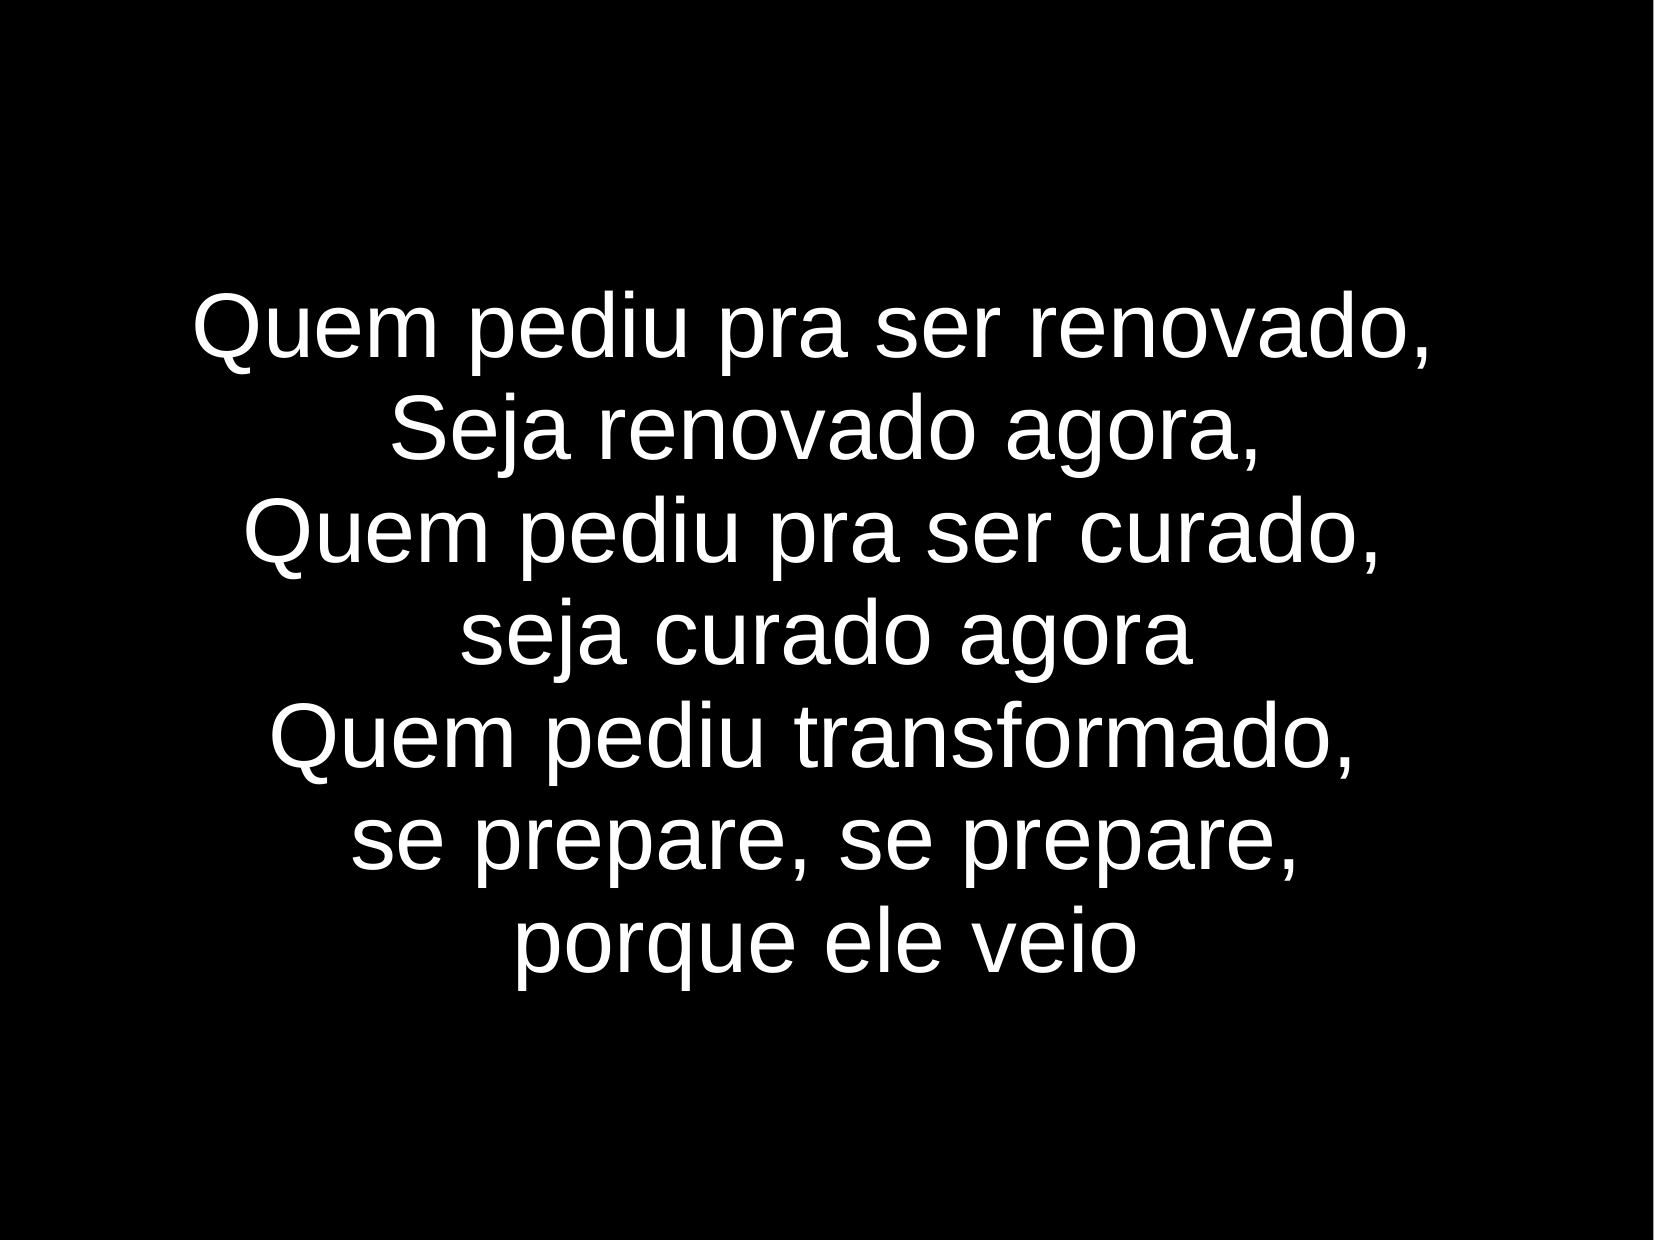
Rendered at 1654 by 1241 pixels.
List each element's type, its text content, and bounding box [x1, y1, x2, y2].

subtitle Quem pediu pra ser renovado, Seja renovado agora, Quem pediu pra ser curado, seja curado agora Quem pediu transformado, se prepare, se prepare, porque ele veio [82, 49, 1571, 1217]
